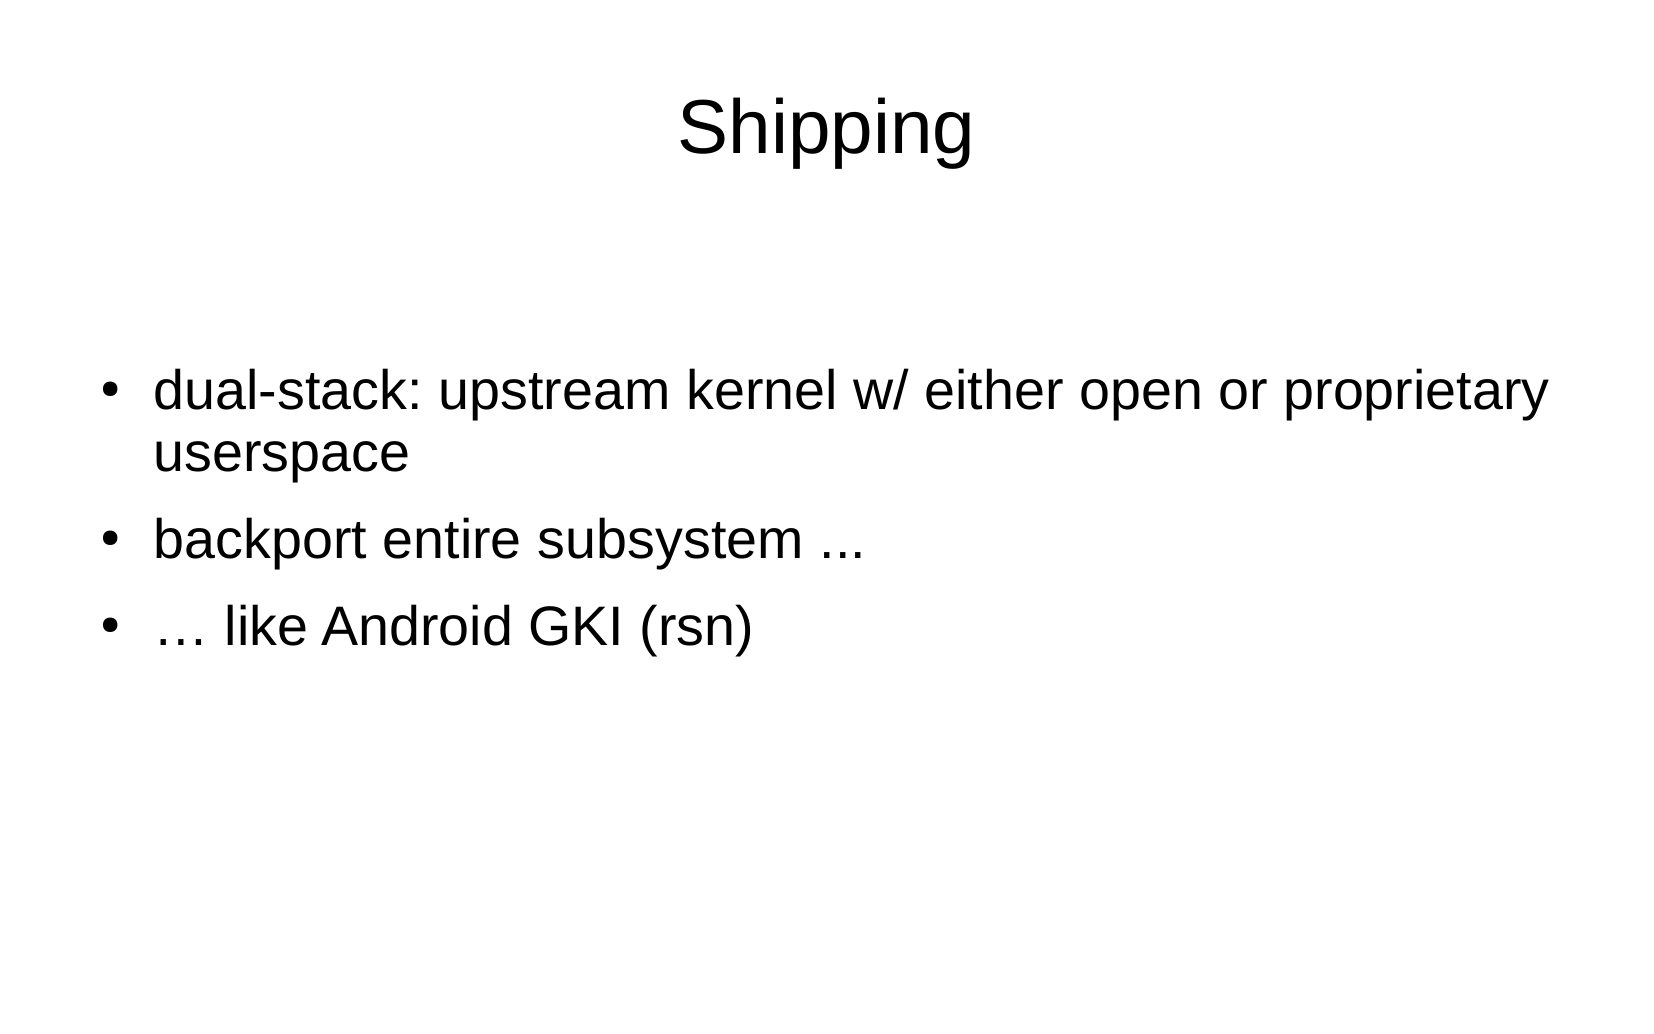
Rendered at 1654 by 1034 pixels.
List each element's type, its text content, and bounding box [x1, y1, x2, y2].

list dual-stack: upstream kernel w/ either open or proprietary userspace backport entire subsystem ... … like Android GKI (rsn) [82, 359, 1571, 851]
title Shipping [82, 41, 1571, 214]
